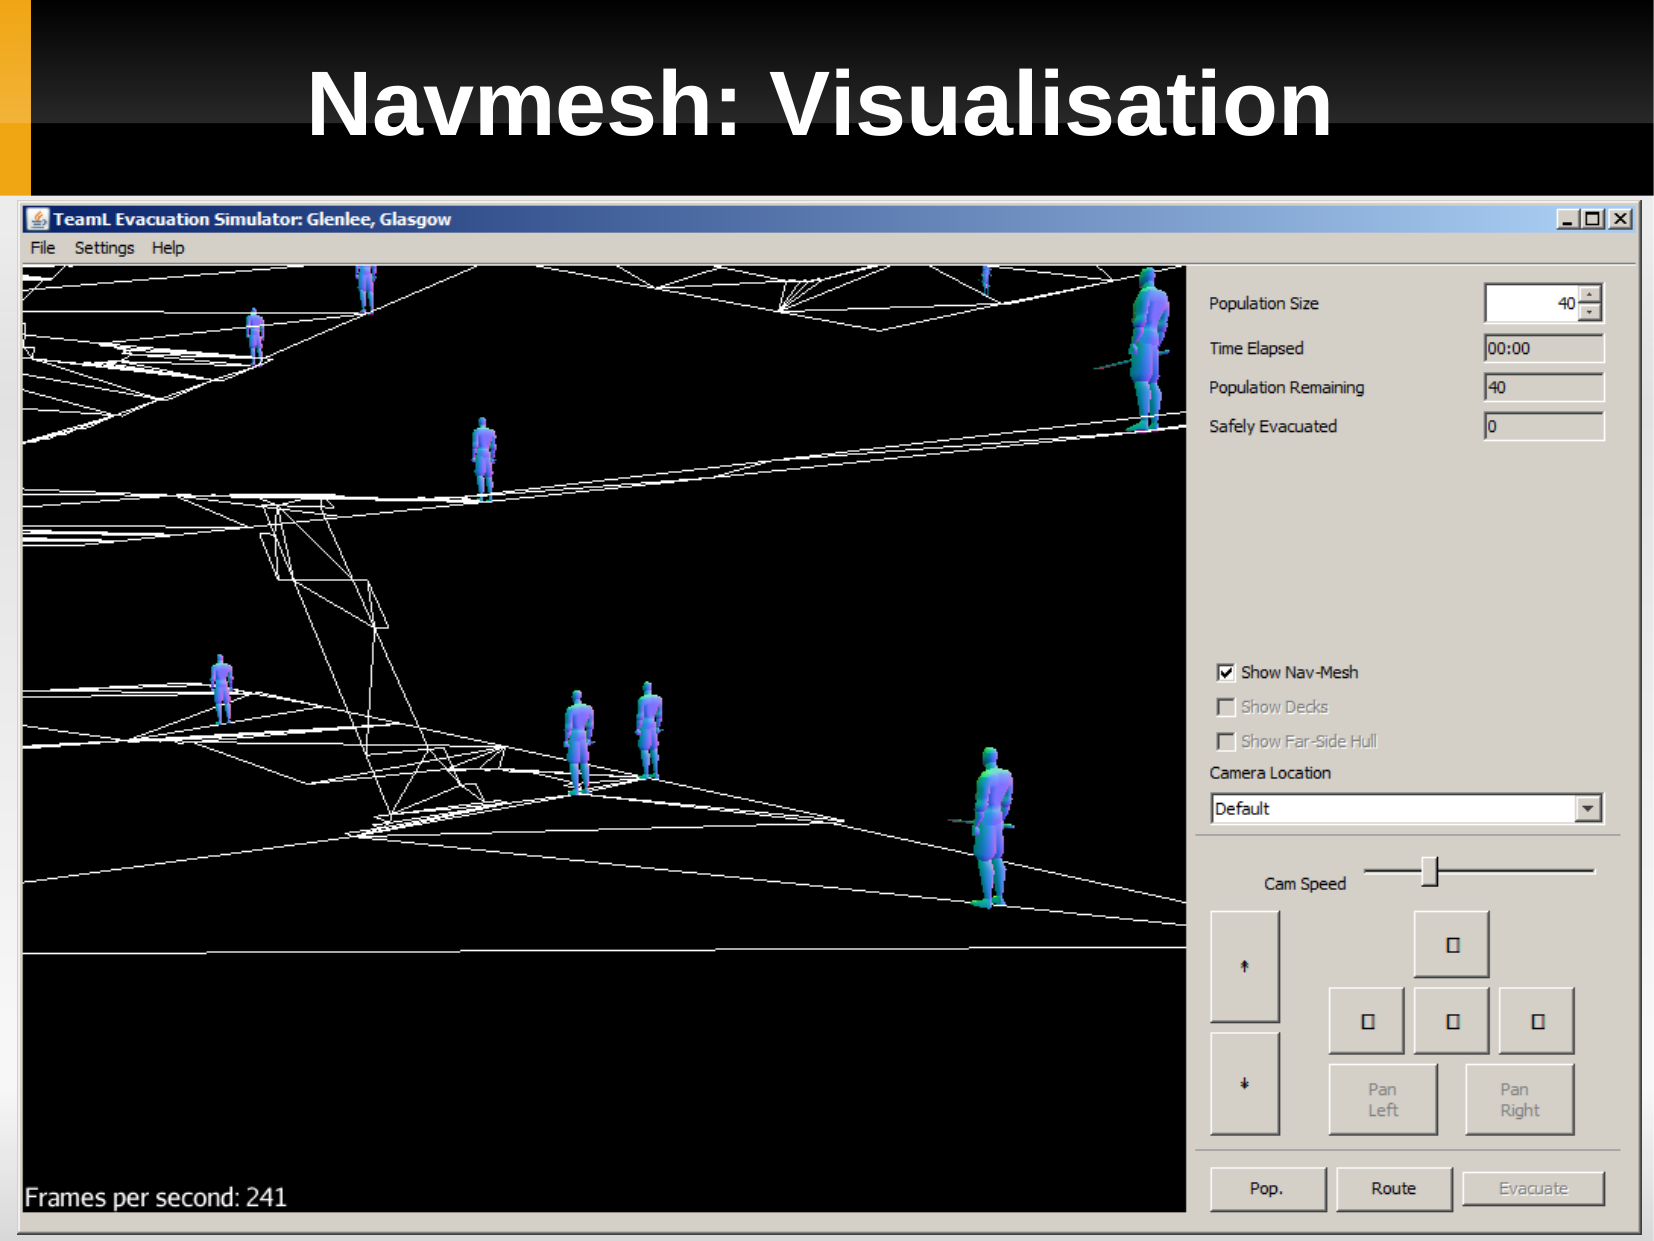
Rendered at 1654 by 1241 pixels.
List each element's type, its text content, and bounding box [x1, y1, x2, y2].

title Navmesh: Visualisation [76, 0, 1565, 200]
picture [0, 0, 1654, 1241]
